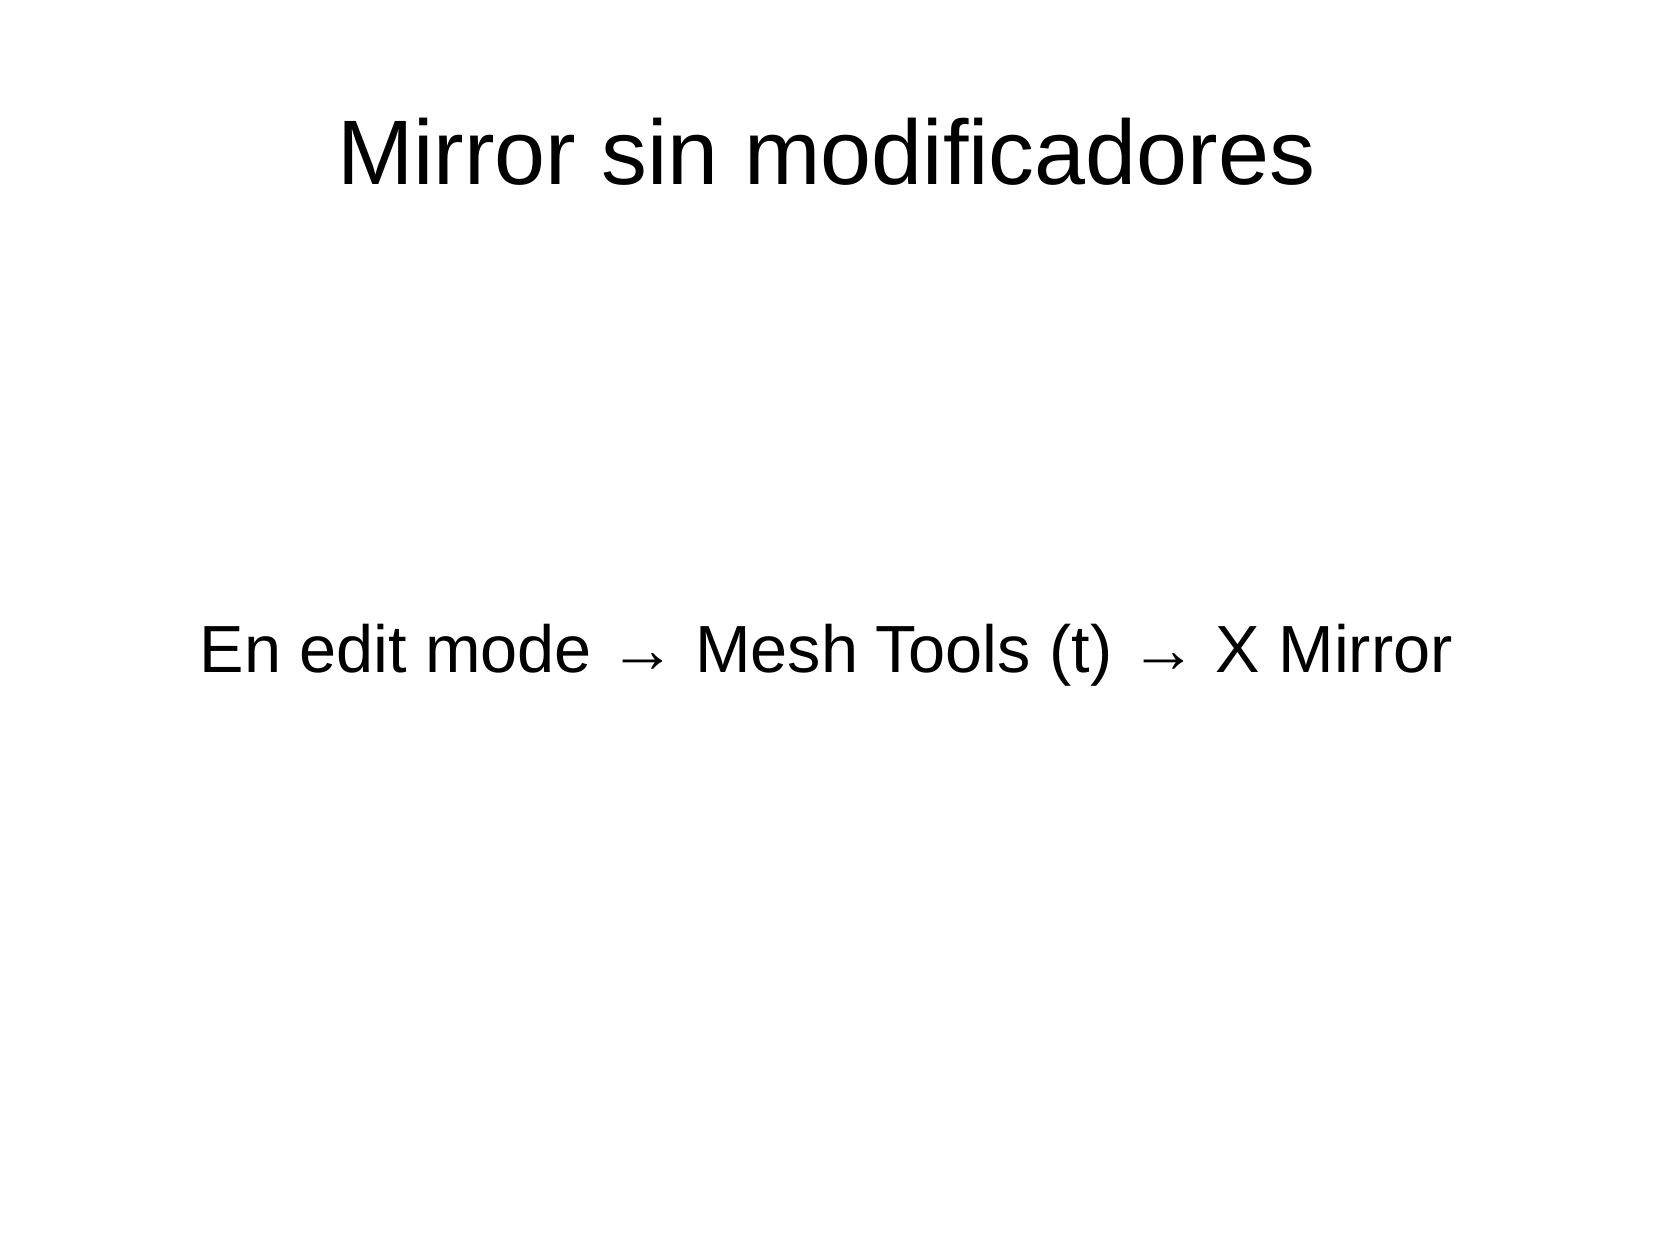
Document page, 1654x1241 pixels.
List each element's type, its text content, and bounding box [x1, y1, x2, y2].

title Mirror sin modificadores [82, 49, 1571, 257]
subtitle En edit mode → Mesh Tools (t) → X Mirror [82, 290, 1571, 1010]
